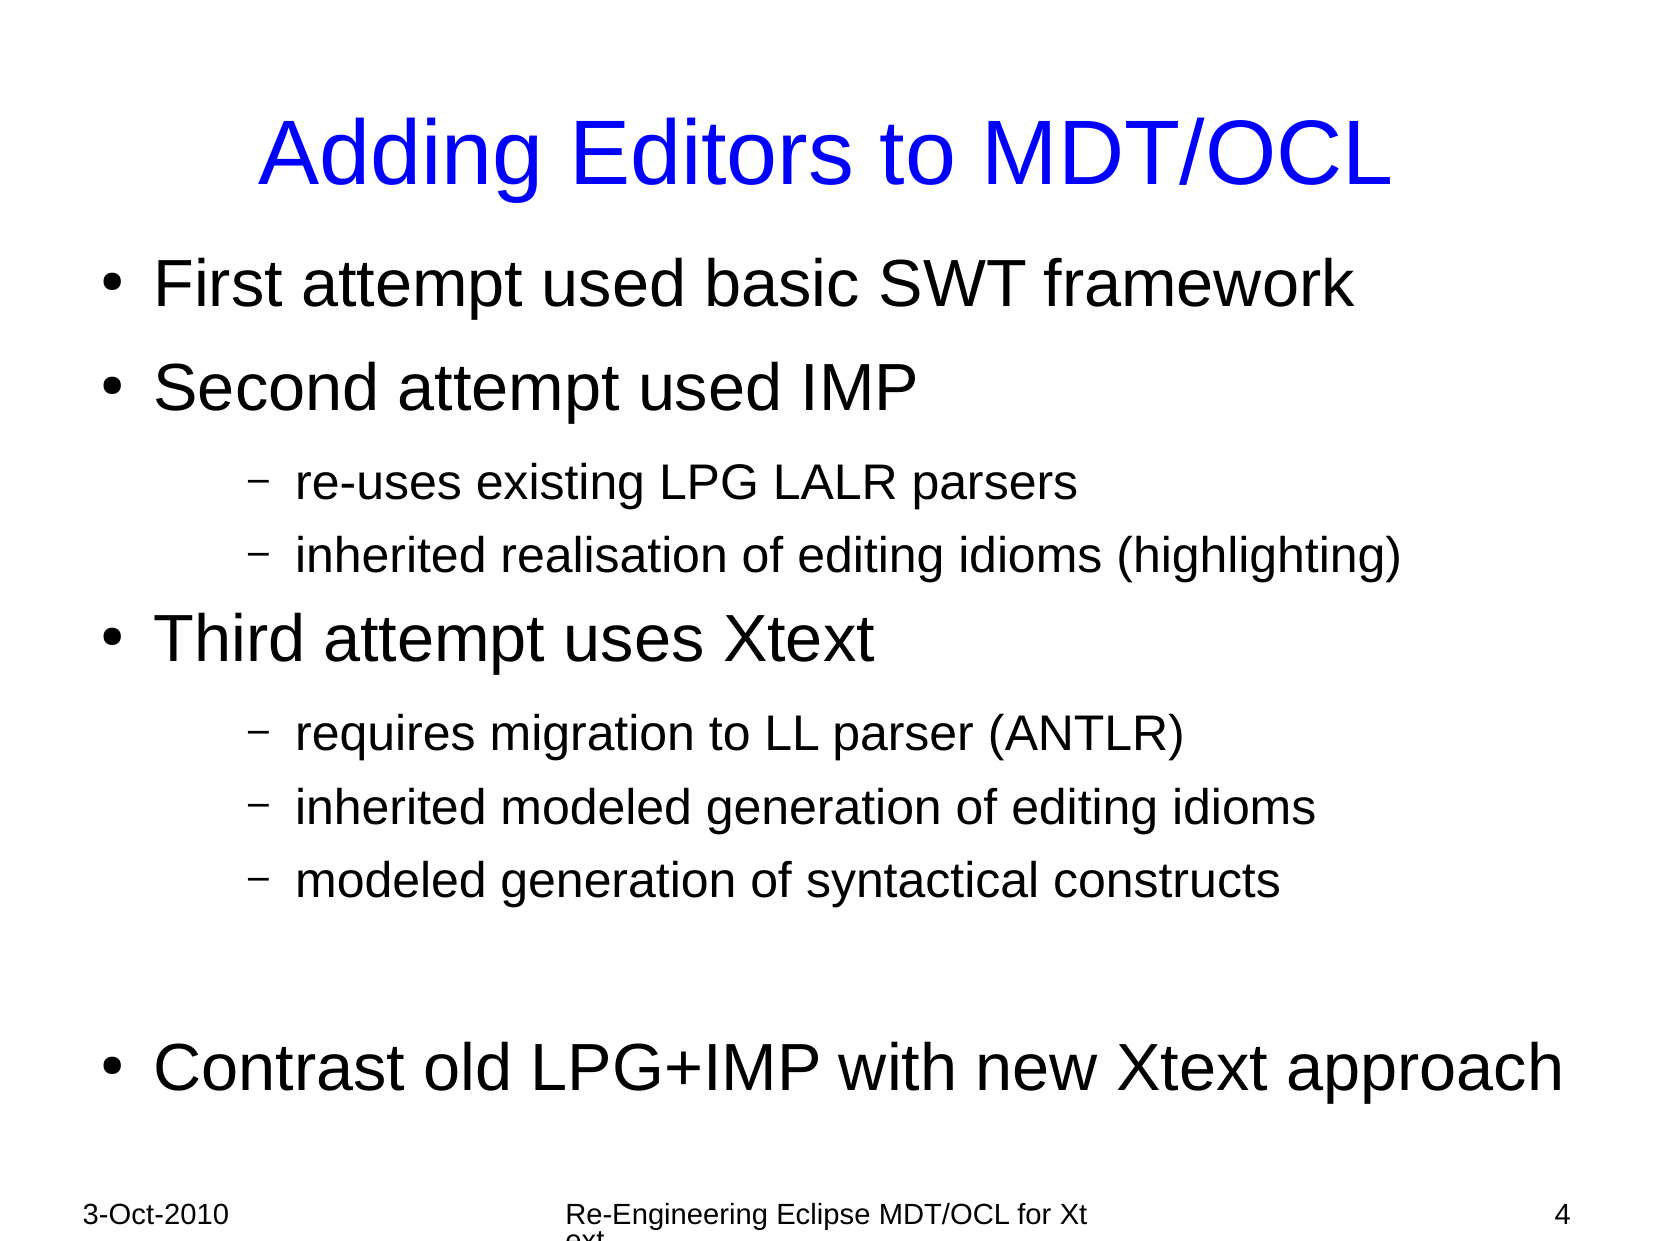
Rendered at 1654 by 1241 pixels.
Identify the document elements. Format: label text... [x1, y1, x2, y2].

list First attempt used basic SWT framework Second attempt used IMP re-uses existing LPG LALR parsers inherited realisation of editing idioms (highlighting) Third attempt uses Xtext requires migration to LL parser (ANTLR) inherited modeled generation of editing idioms modeled generation of syntactical constructs Contrast old LPG+IMP with new Xtext approach [82, 245, 1571, 1133]
title Adding Editors to MDT/OCL [82, 49, 1571, 245]
